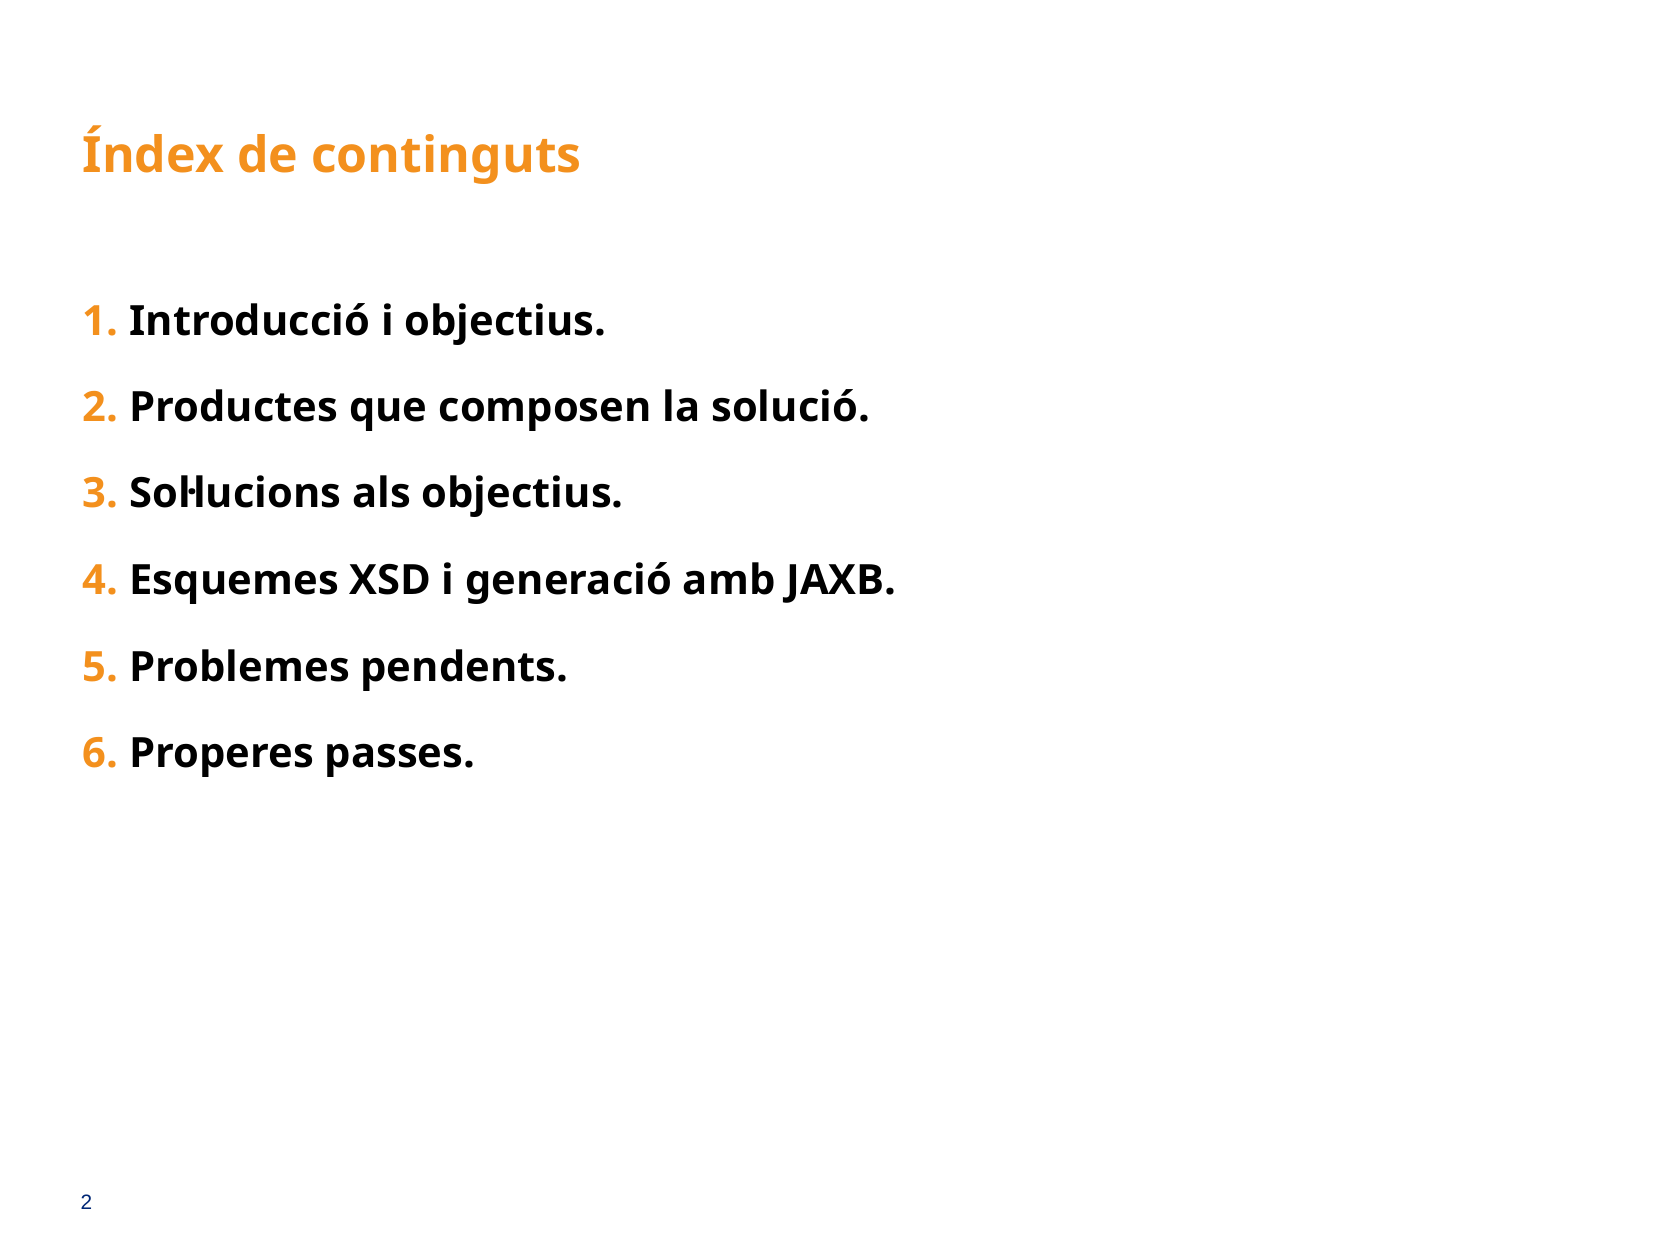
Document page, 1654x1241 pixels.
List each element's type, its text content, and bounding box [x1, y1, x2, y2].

title Índex de continguts [82, 49, 1571, 257]
list 1. Introducció i objectius. 2. Productes que composen la solució. 3. Sol·lucions als objectius. 4. Esquemes XSD i generació amb JAXB. 5. Problemes pendents. 6. Properes passes. [82, 290, 1571, 924]
text_box <número> [65, 1181, 130, 1202]
